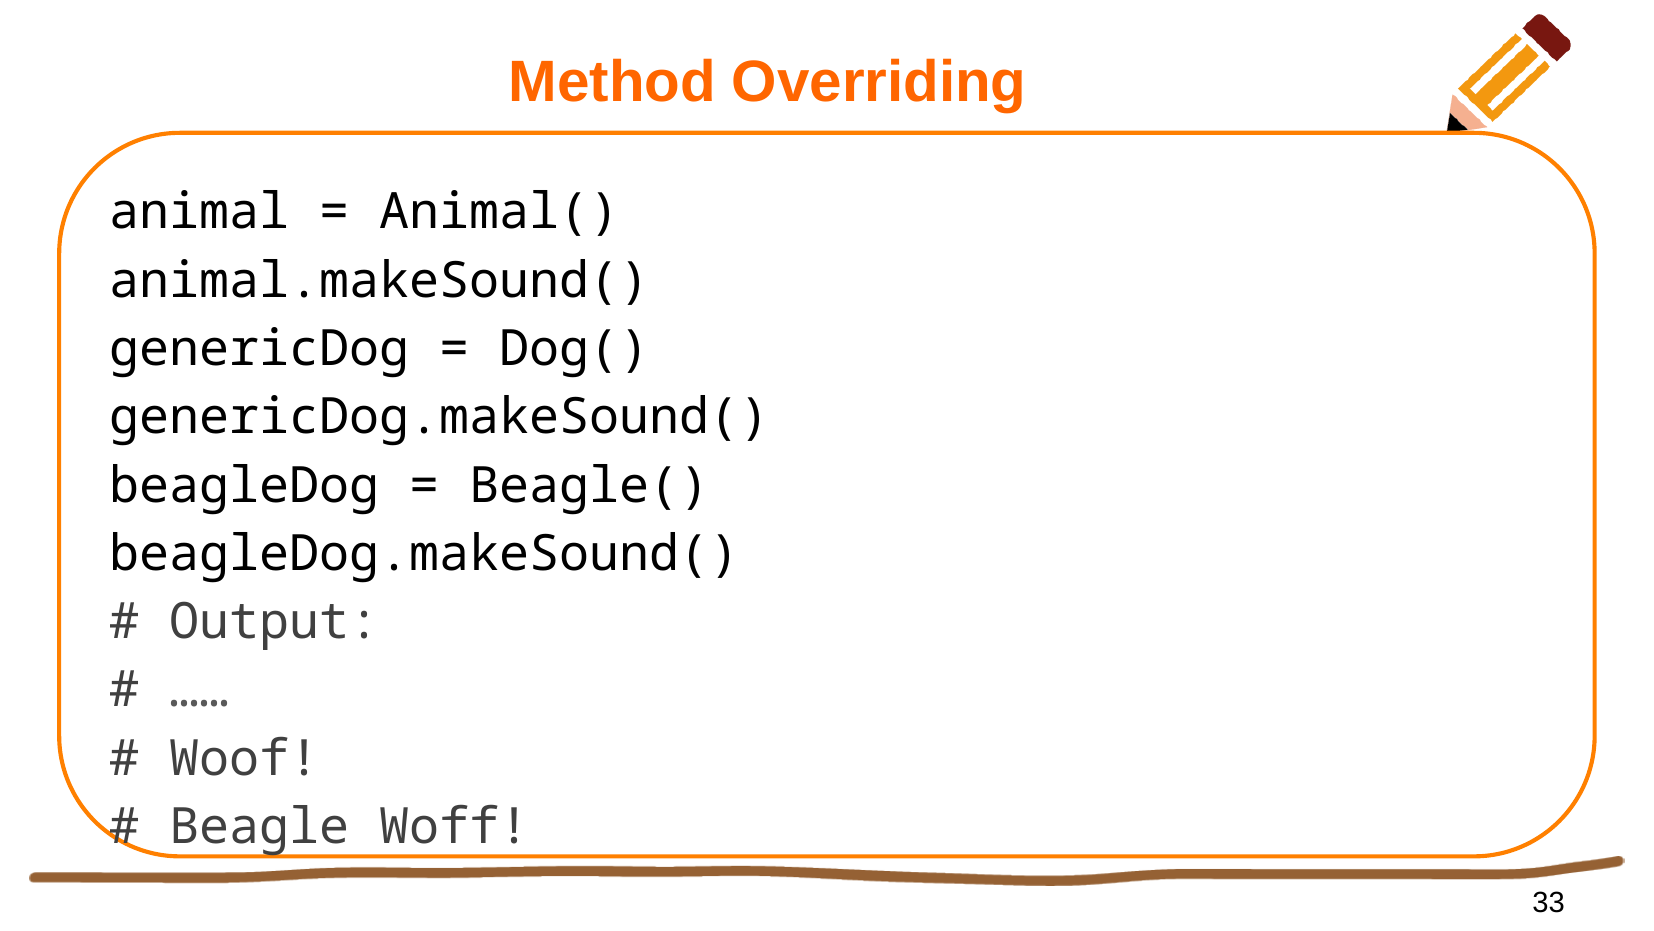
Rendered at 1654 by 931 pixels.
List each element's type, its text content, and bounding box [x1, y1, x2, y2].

picture [1446, 14, 1571, 133]
text_box animal = Animal() animal.makeSound() genericDog = Dog() genericDog.makeSound() beagleDog = Beagle() beagleDog.makeSound() # Output: # …… # Woof! # Beagle Woff! [59, 132, 1595, 857]
title Method Overriding [88, 29, 1447, 133]
picture [29, 856, 1625, 886]
